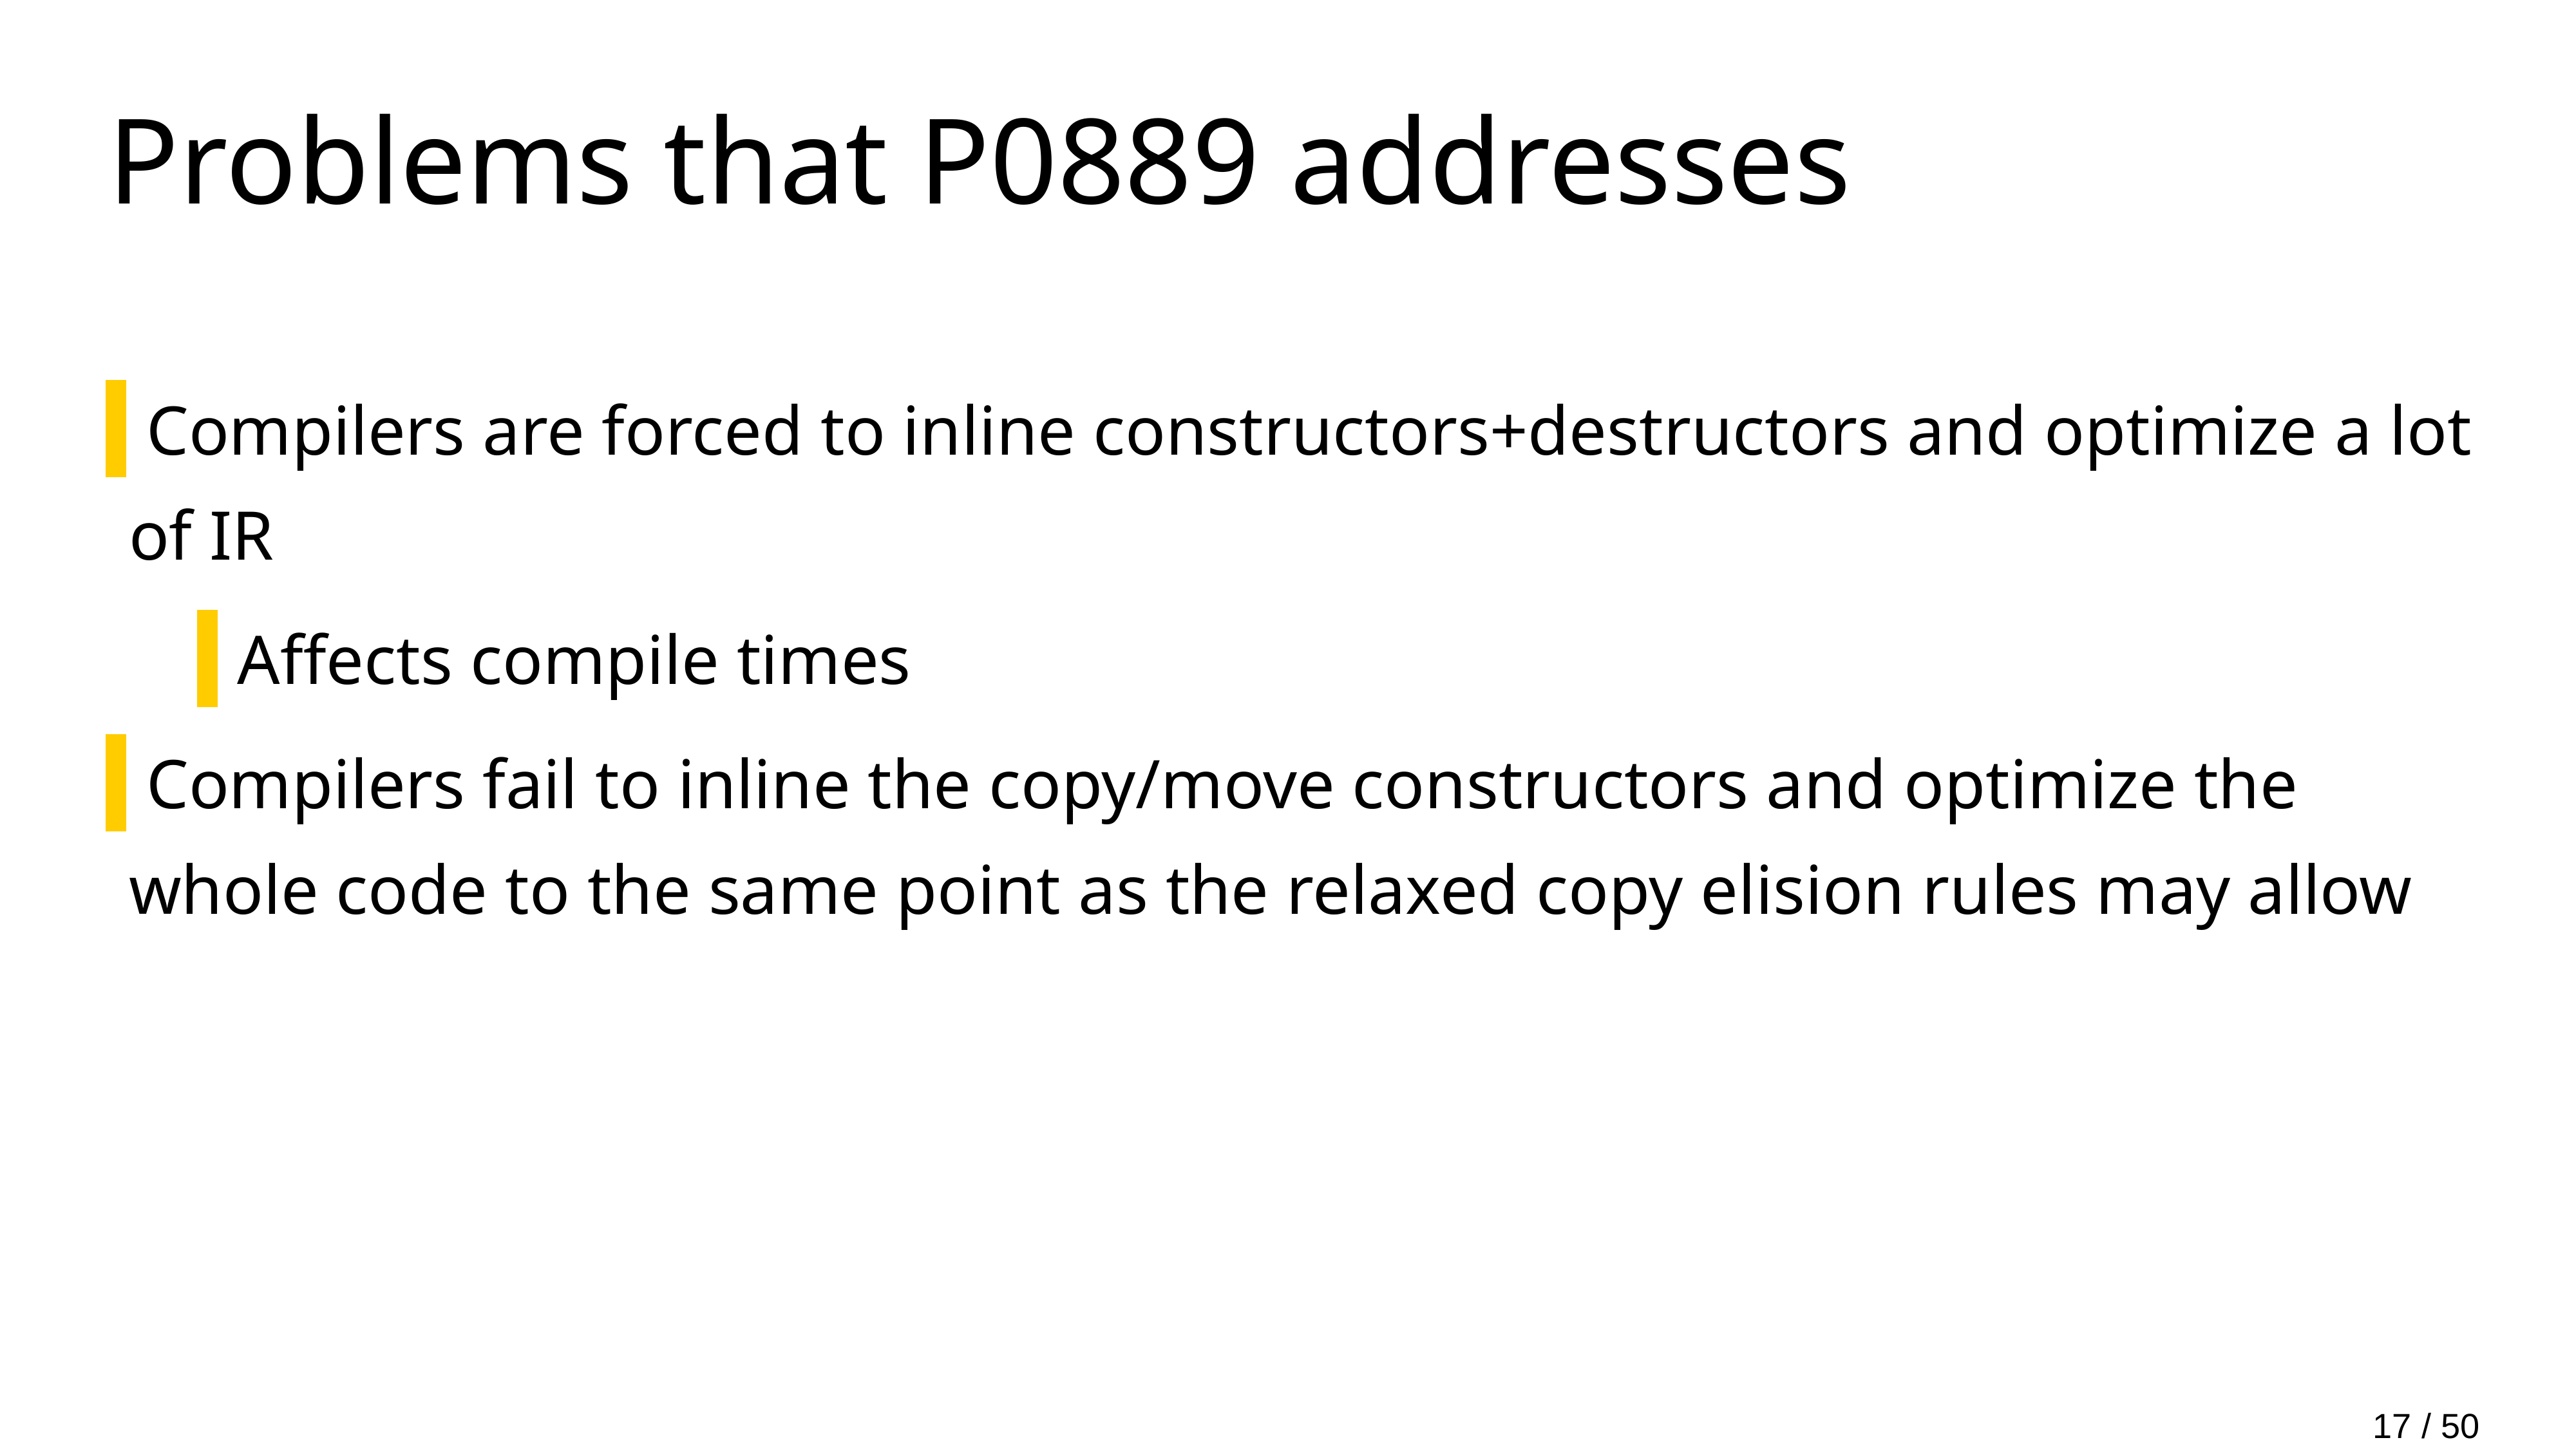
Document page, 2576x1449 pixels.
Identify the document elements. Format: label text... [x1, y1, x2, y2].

title Problems that P0889 addresses [108, 80, 2468, 242]
text_box Compilers are forced to inline constructors+destructors and optimize a lot of IR Affects compile times Compilers fail to inline the copy/move constructors and optimize the whole code to the same point as the relaxed copy elision rules may allow [96, 364, 2512, 1419]
text_box <number> / 50 [2363, 1402, 2576, 1449]
